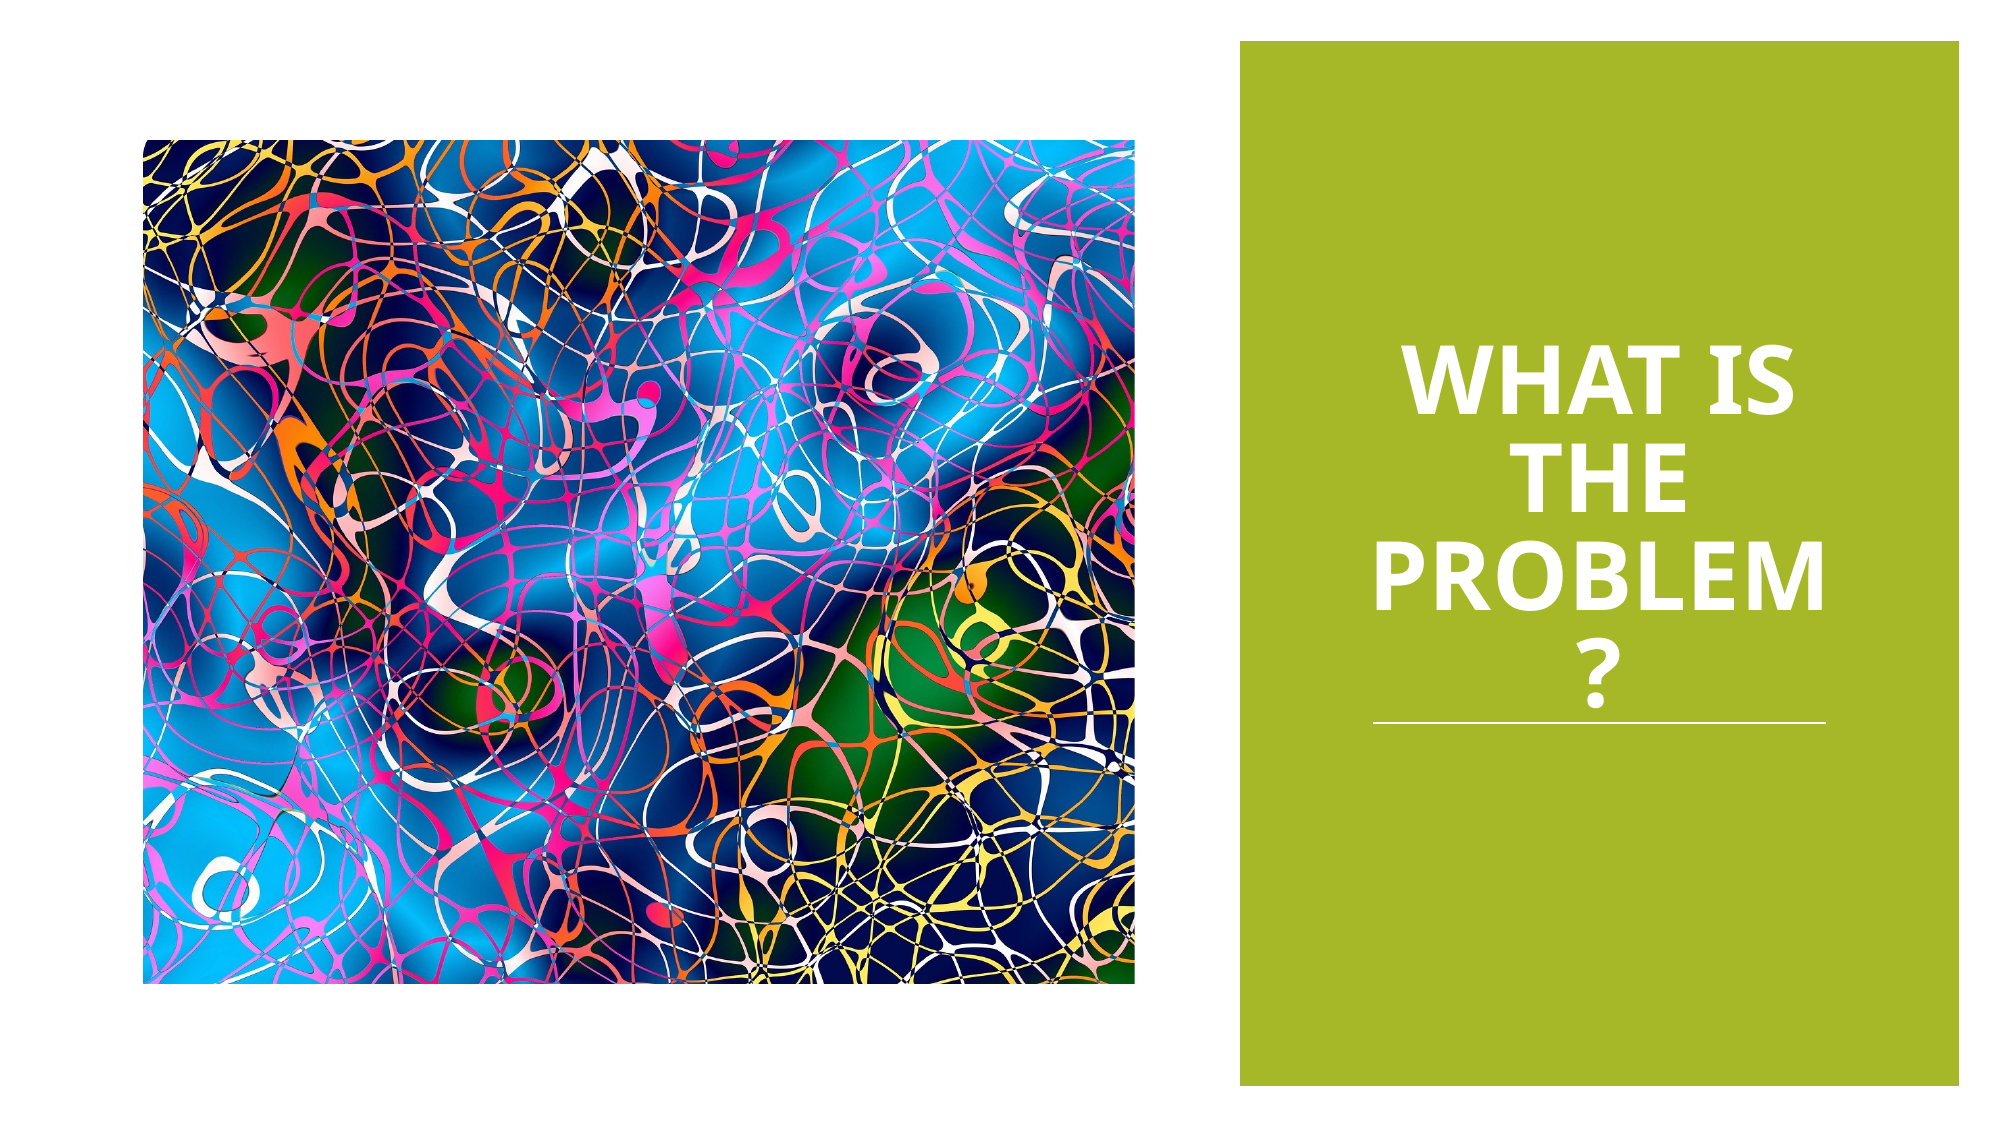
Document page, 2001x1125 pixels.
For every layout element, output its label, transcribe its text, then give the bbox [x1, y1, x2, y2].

picture [143, 140, 1135, 984]
text_box [39, 41, 1960, 1086]
title What is the problem? [1344, 140, 1856, 735]
